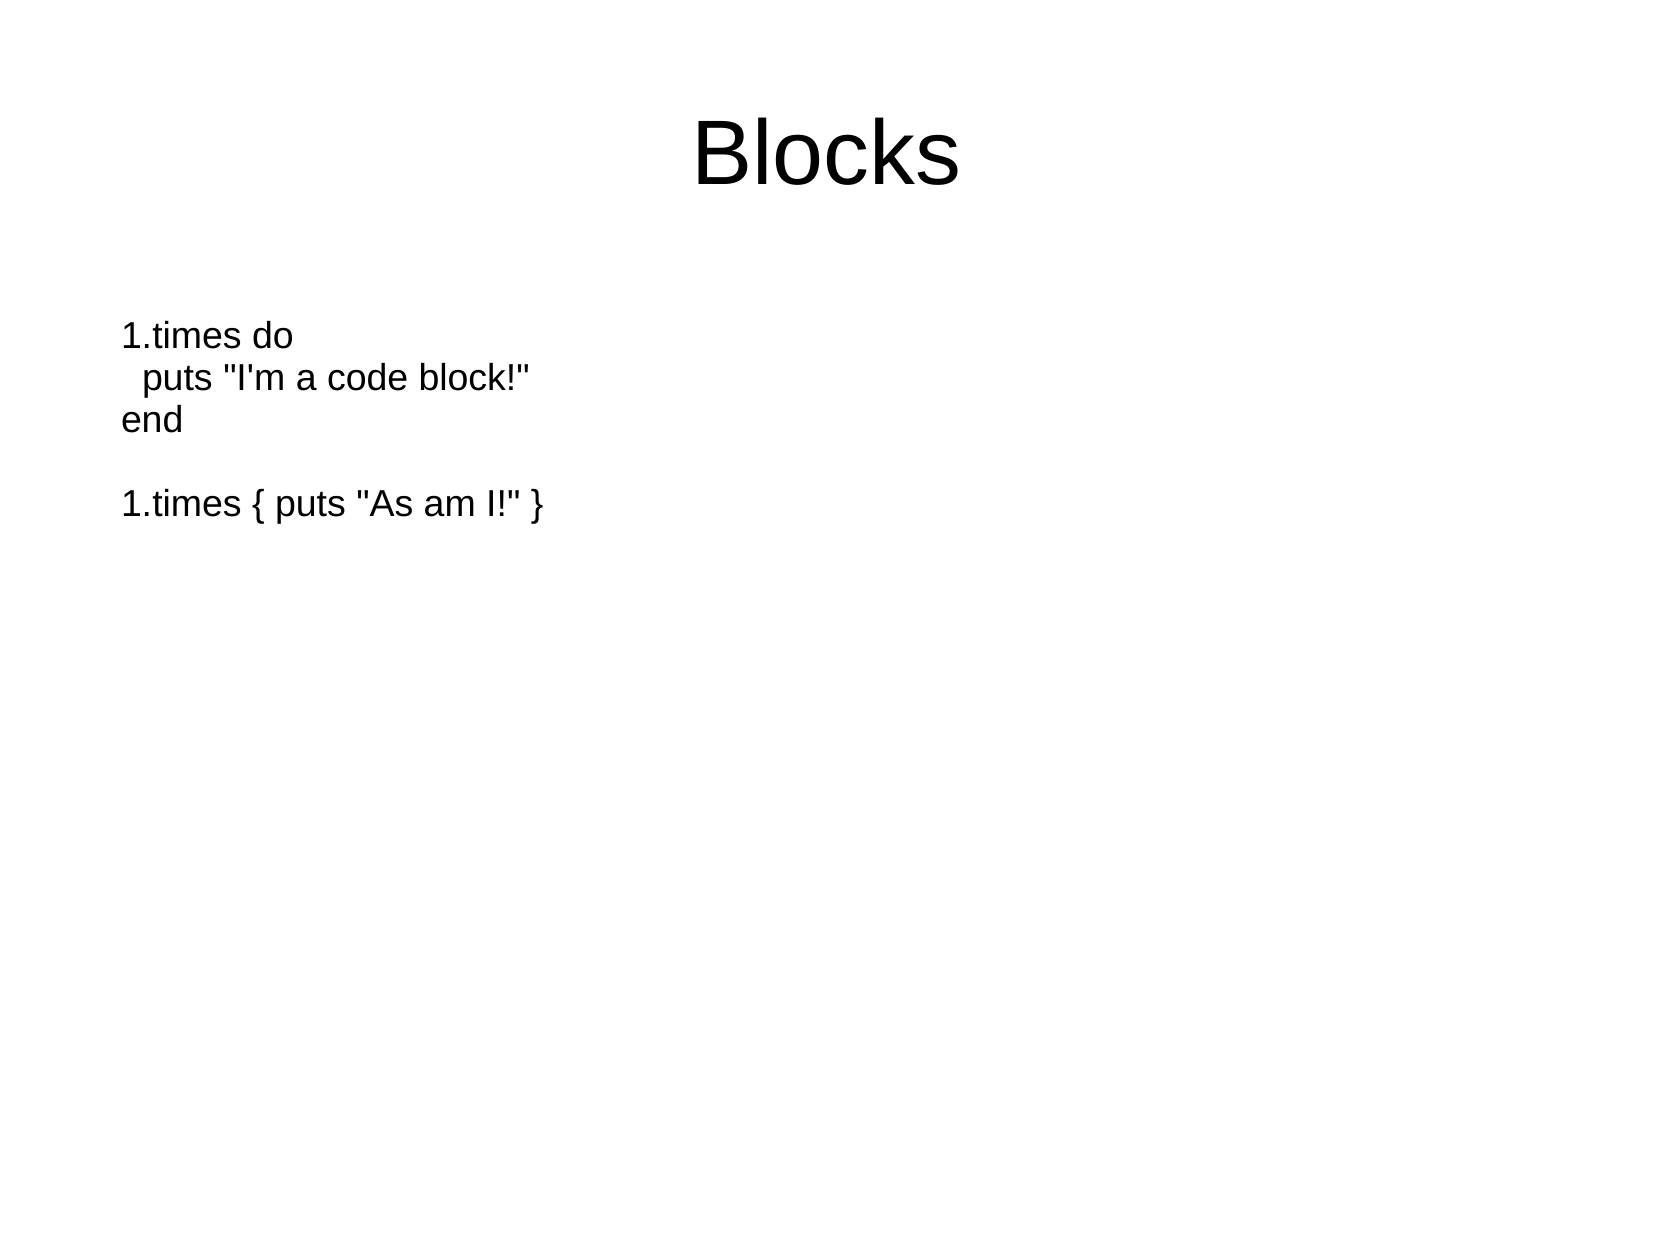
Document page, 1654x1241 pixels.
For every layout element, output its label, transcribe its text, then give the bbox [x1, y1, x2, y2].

text_box 1.times do puts "I'm a code block!" end 1.times { puts "As am I!" } [106, 306, 559, 532]
title Blocks [82, 49, 1571, 257]
